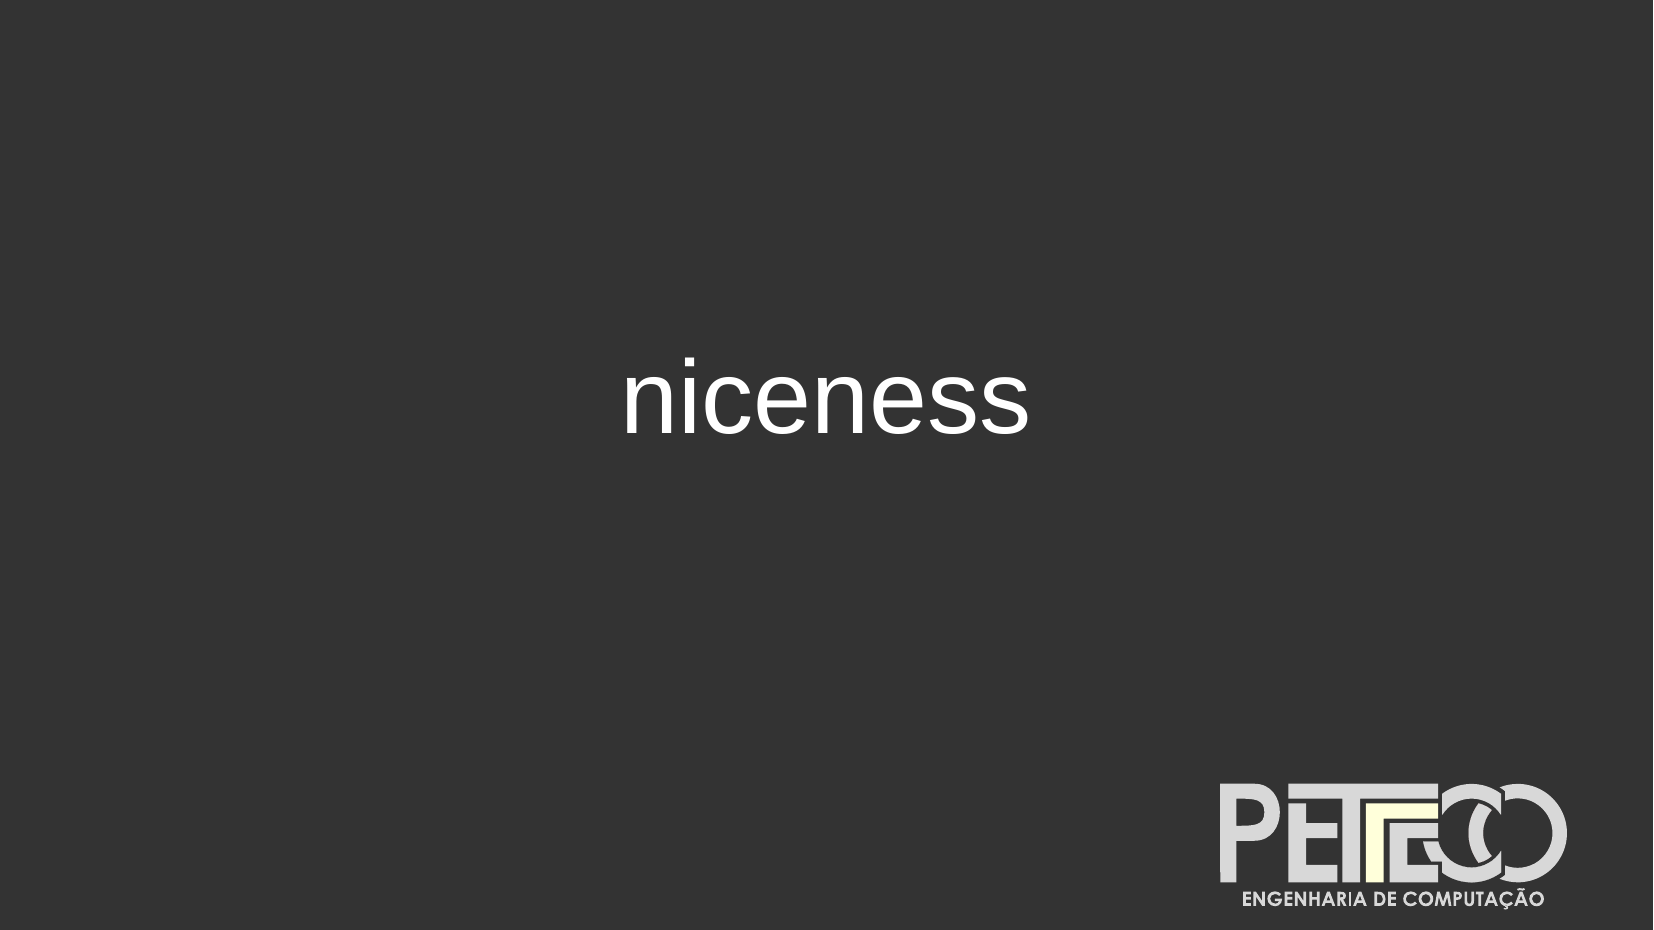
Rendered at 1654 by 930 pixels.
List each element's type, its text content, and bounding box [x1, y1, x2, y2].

subtitle niceness [82, 37, 1571, 757]
